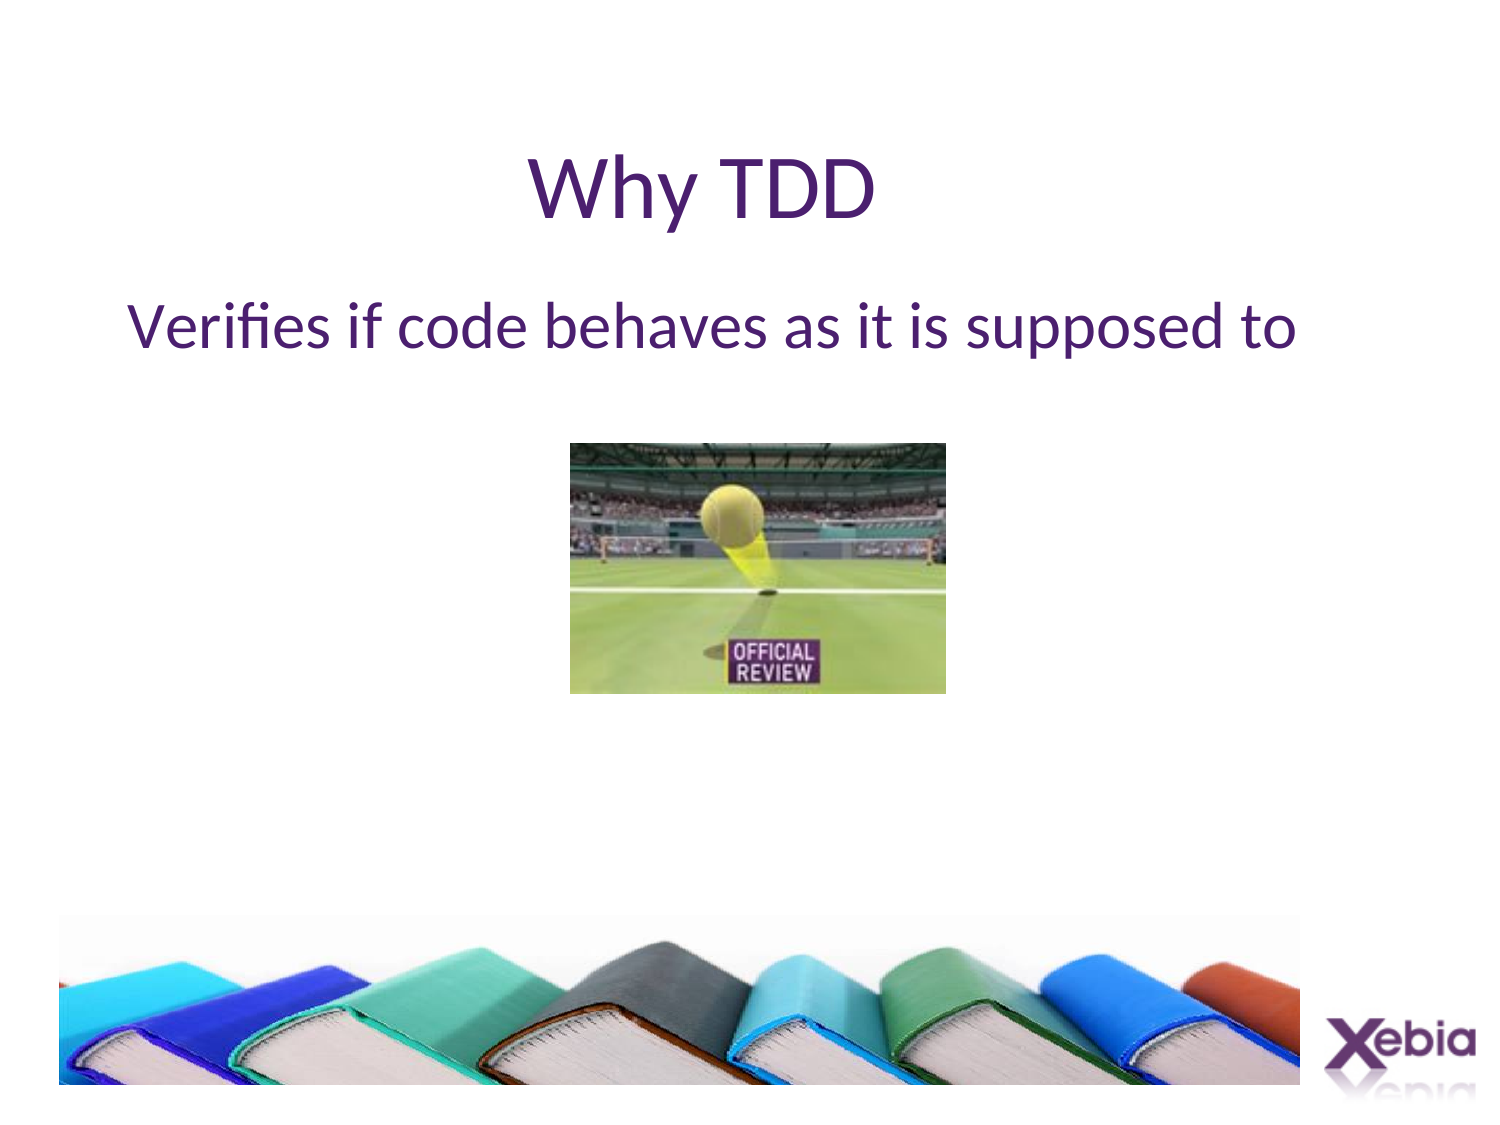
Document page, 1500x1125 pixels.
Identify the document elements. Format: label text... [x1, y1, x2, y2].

picture [1324, 970, 1479, 1125]
title Why TDD [39, 80, 1388, 274]
picture [570, 443, 946, 694]
picture [59, 915, 1300, 1085]
list Verifies if code behaves as it is supposed to [39, 274, 1388, 551]
